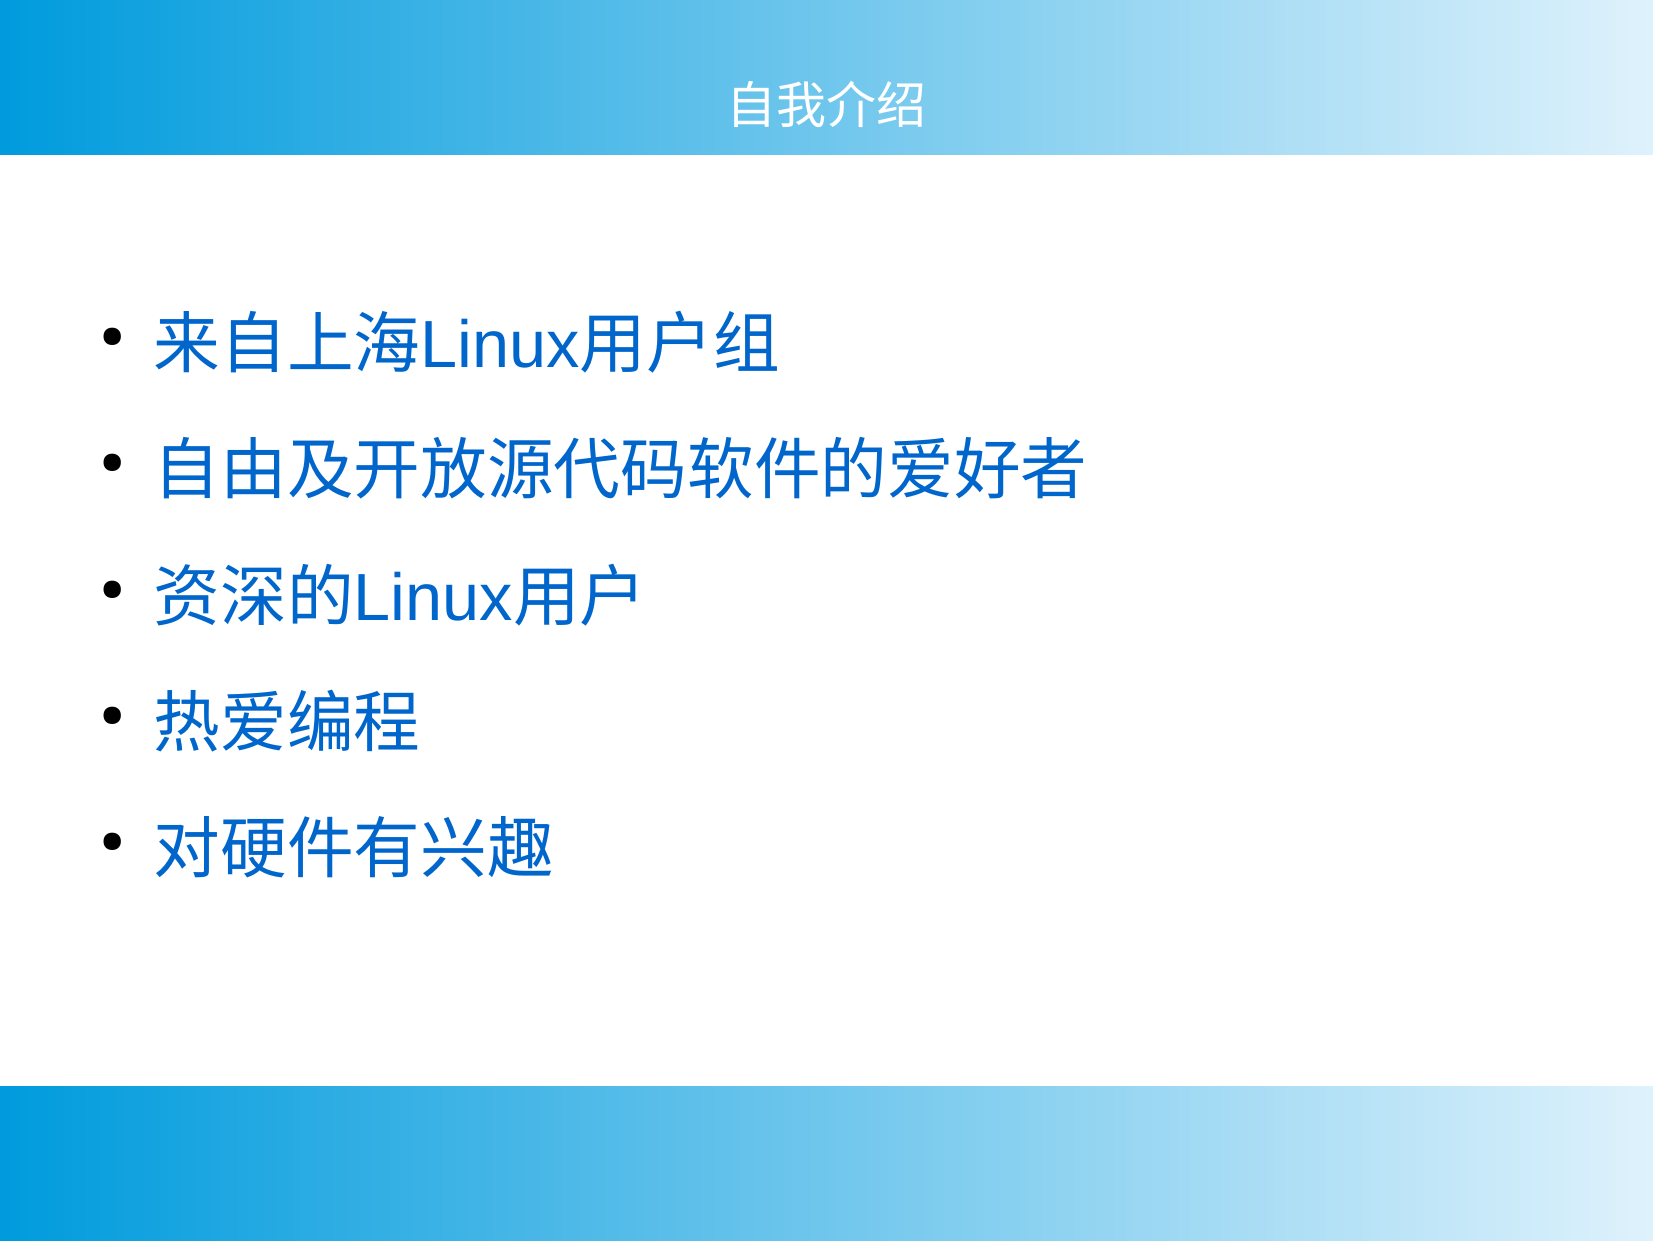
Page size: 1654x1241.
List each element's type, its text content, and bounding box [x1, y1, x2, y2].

list 来自上海Linux用户组 自由及开放源代码软件的爱好者 资深的Linux用户 热爱编程 对硬件有兴趣 [82, 290, 1571, 1010]
title 自我介绍 [82, 49, 1571, 155]
